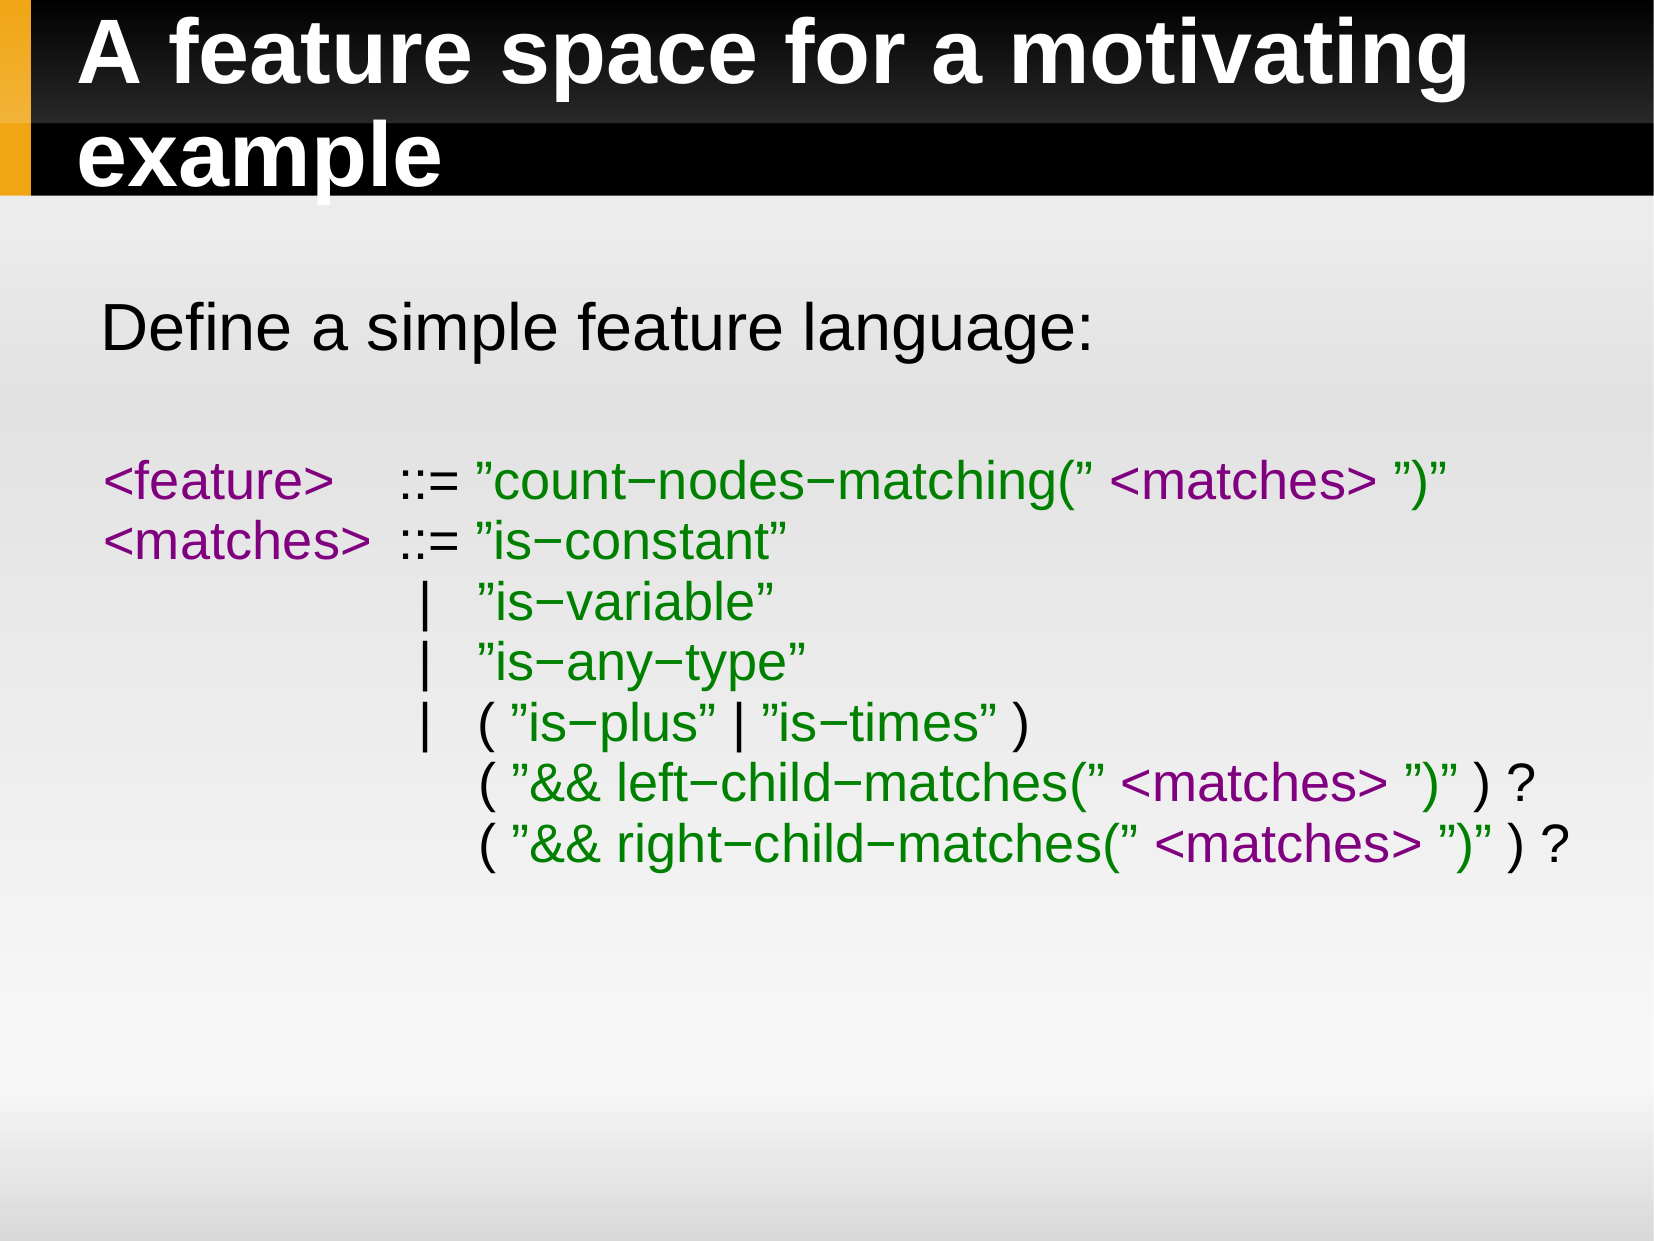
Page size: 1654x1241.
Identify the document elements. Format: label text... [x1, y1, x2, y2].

list Define a simple feature language: [82, 290, 1571, 384]
picture [0, 0, 1654, 1241]
title A feature space for a motivating example [76, 0, 1565, 208]
text_box <feature> ::= ”count−nodes−matching(” <matches> ”)” <matches> ::= ”is−constant” | ”is−variable” | ”is−any−type” | ( ”is−plus” | ”is−times” ) ( ”&& left−child−matches(” <matches> ”)” ) ? ( ”&& right−child−matches(” <matches> ”)” ) ? [88, 442, 1586, 942]
